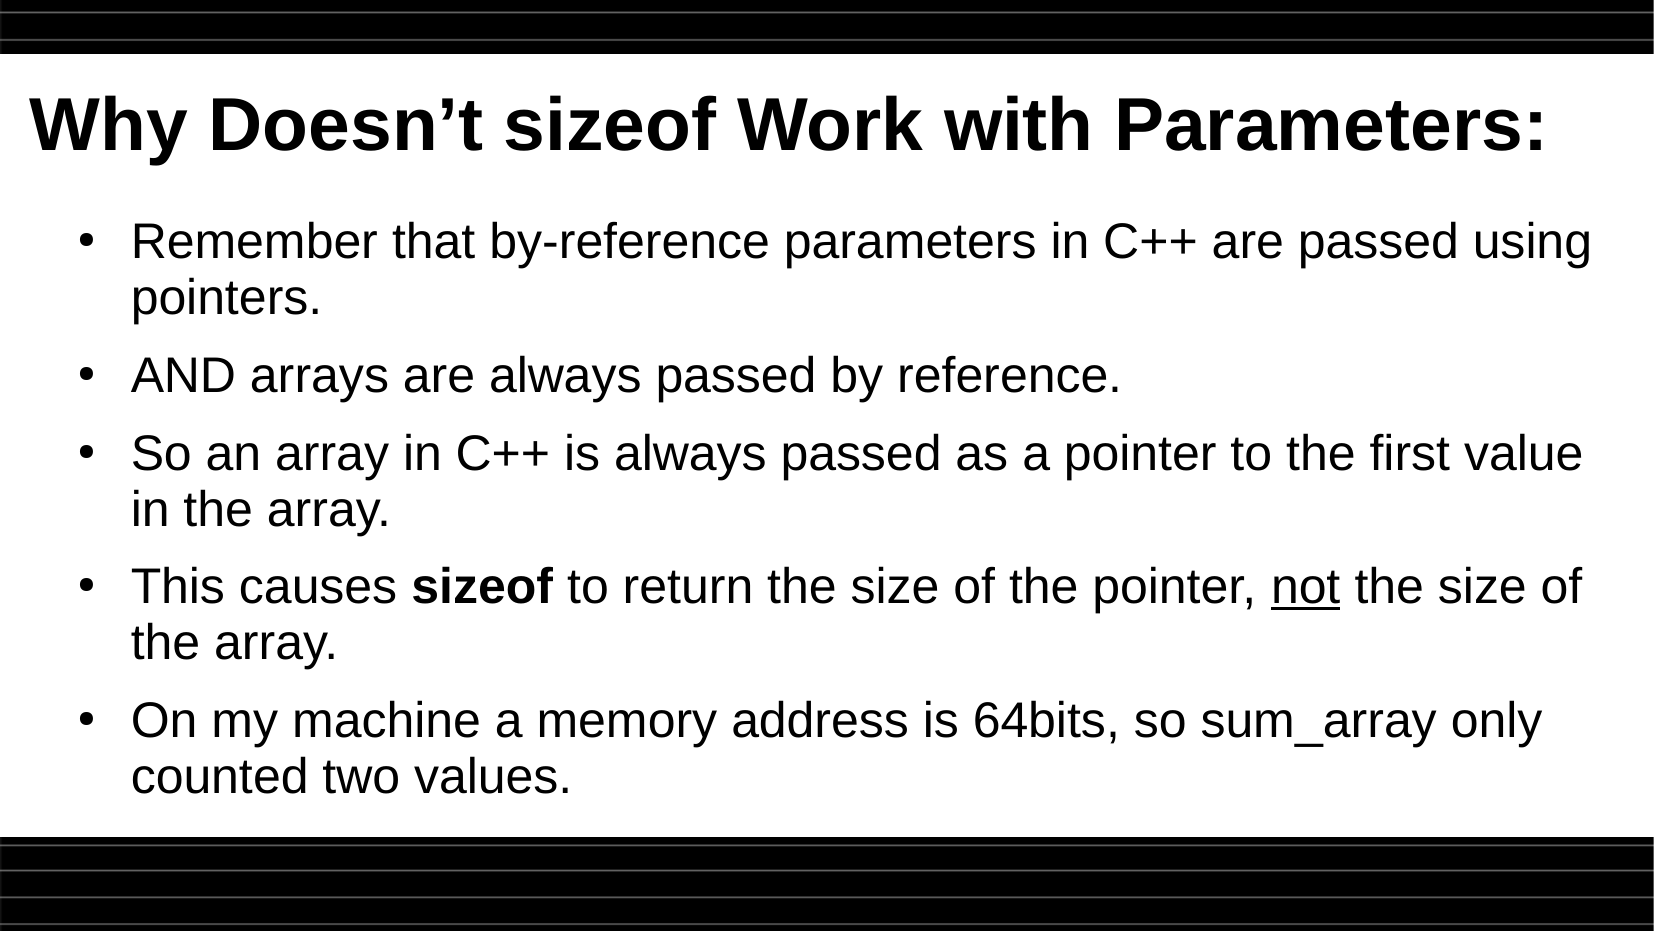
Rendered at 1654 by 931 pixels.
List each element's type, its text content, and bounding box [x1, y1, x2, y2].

picture [0, 837, 1654, 931]
list Remember that by-reference parameters in C++ are passed using pointers. AND arrays are always passed by reference. So an array in C++ is always passed as a pointer to the first value in the array. This causes sizeof to return the size of the pointer, not the size of the array. On my machine a memory address is 64bits, so sum_array only counted two values. [60, 213, 1636, 826]
text_box Why Doesn’t sizeof Work with Parameters: [15, 75, 1606, 196]
picture [0, 0, 1654, 54]
